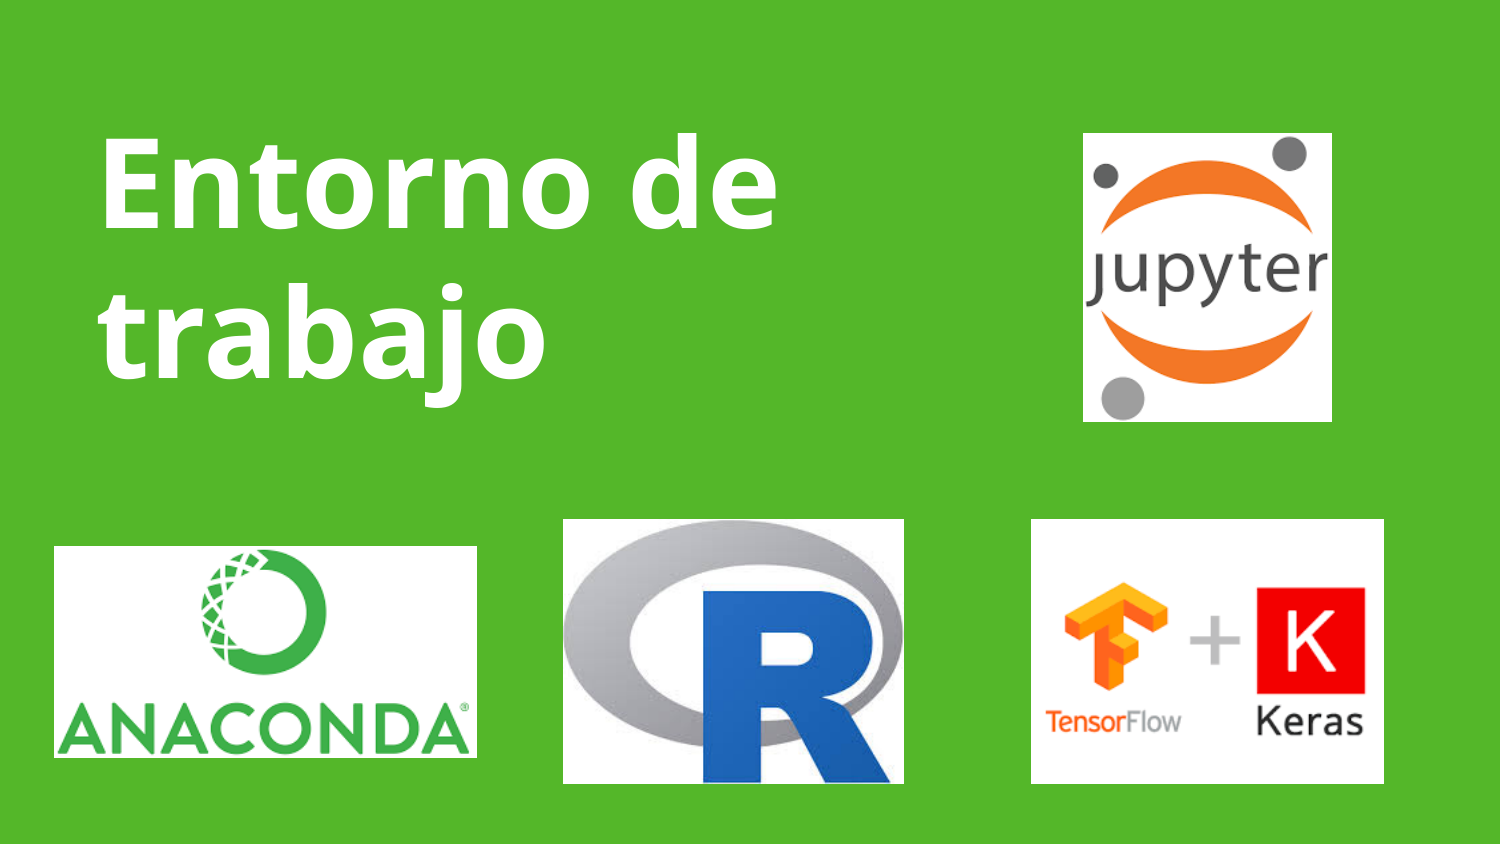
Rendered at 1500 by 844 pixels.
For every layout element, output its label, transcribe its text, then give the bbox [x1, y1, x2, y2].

picture [1031, 519, 1384, 784]
picture [1083, 133, 1332, 422]
title Entorno de trabajo [80, 61, 1003, 446]
picture [563, 519, 904, 784]
picture [54, 546, 477, 758]
